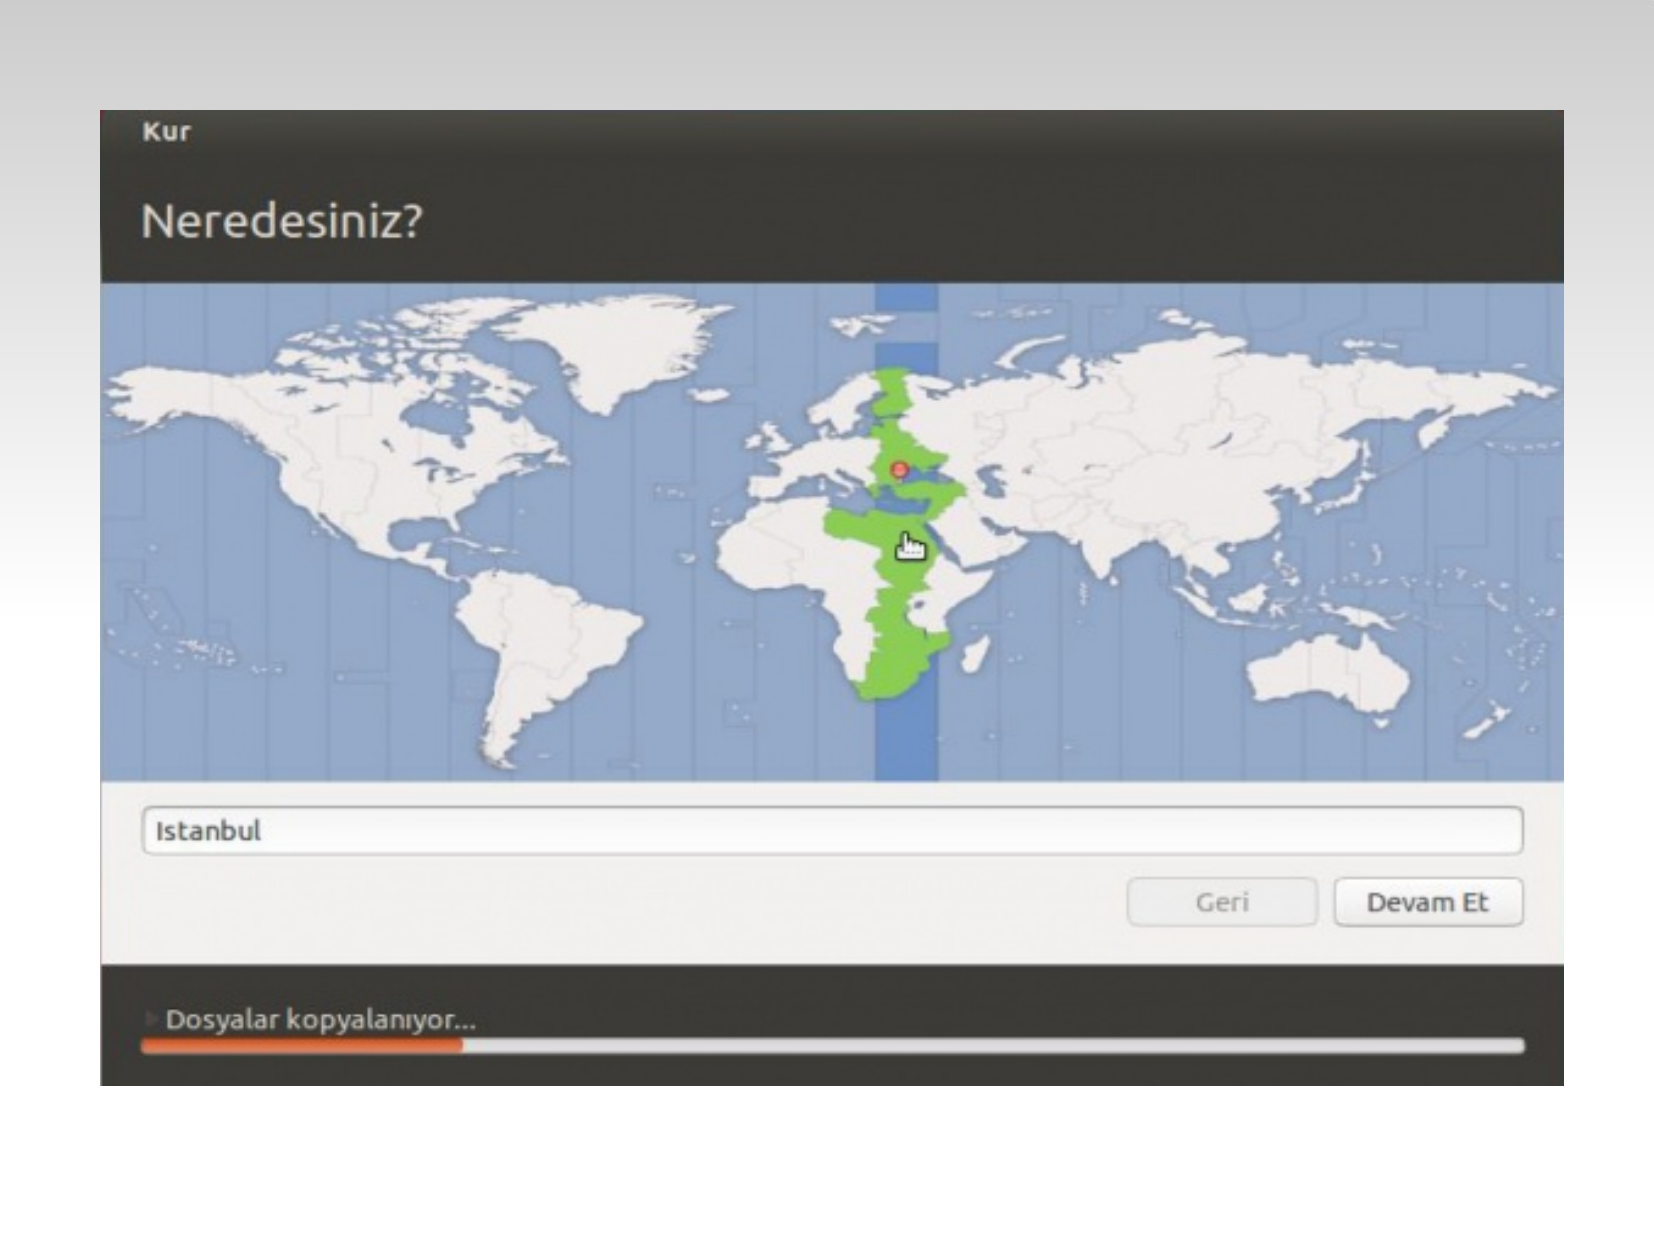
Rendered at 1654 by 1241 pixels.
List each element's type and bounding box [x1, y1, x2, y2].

picture [100, 110, 1564, 1086]
